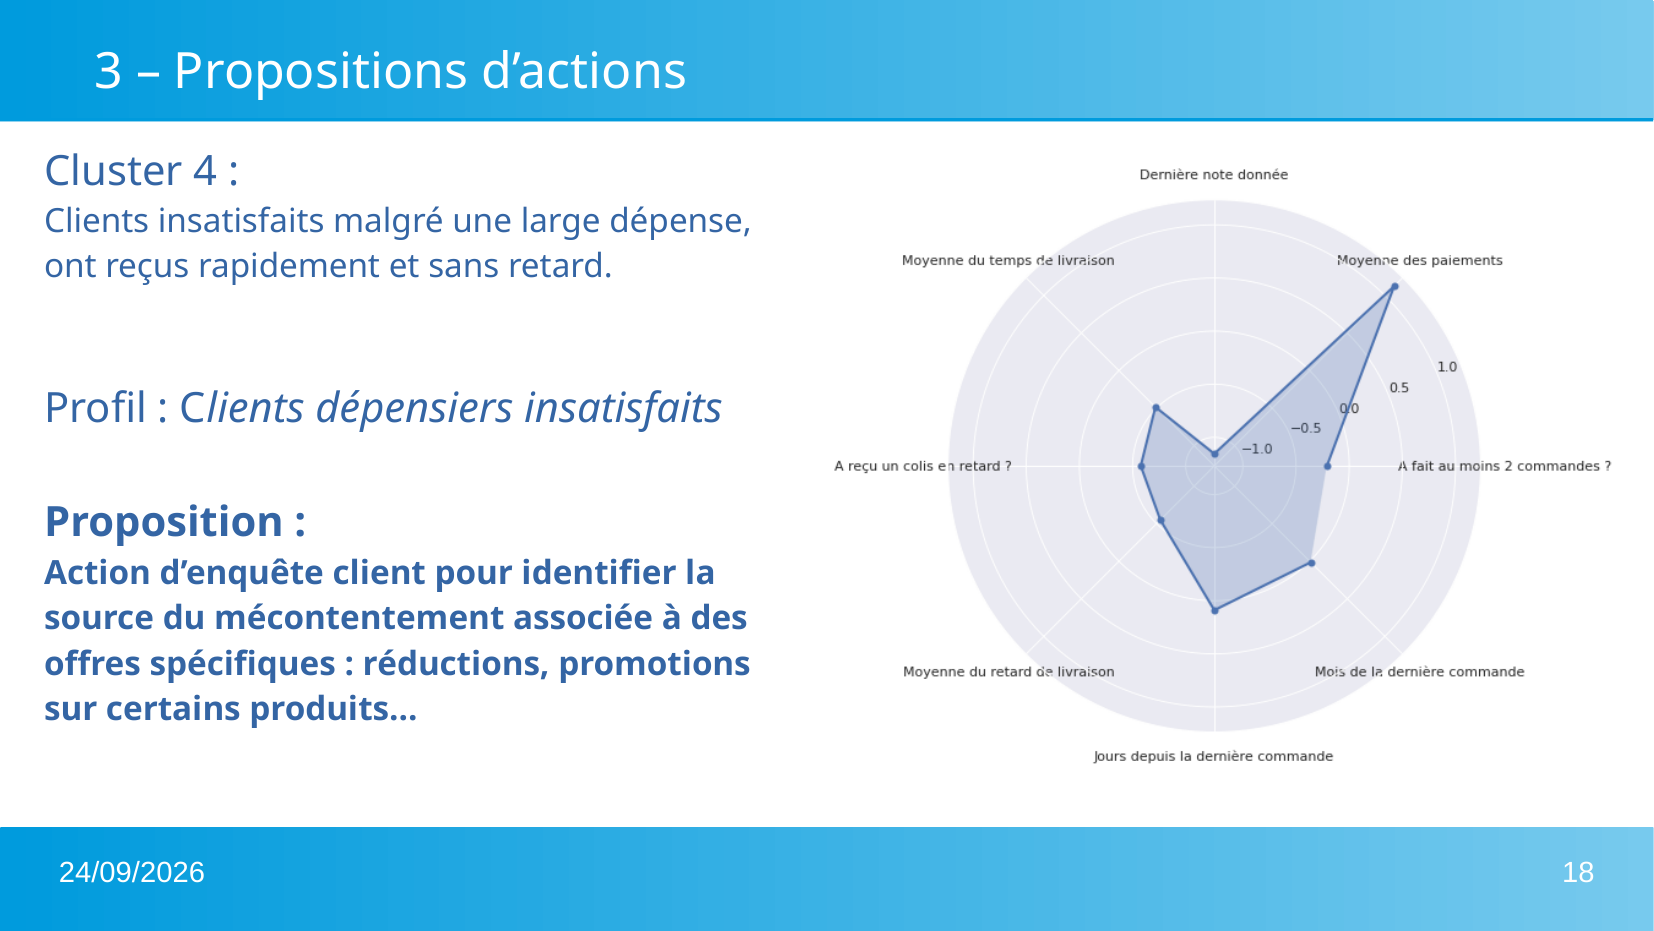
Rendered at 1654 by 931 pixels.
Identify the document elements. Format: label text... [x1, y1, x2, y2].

picture [826, 161, 1620, 772]
text_box Cluster 4 : Clients insatisfaits malgré une large dépense, ont reçus rapidement et sans retard. Profil : Clients dépensiers insatisfaits Proposition : Action d’enquête client pour identifier la source du mécontentement associée à des offres spécifiques : réductions, promotions sur certains produits... [29, 132, 798, 798]
title 3 – Propositions d’actions [59, 29, 1595, 108]
title [798, 147, 1565, 798]
